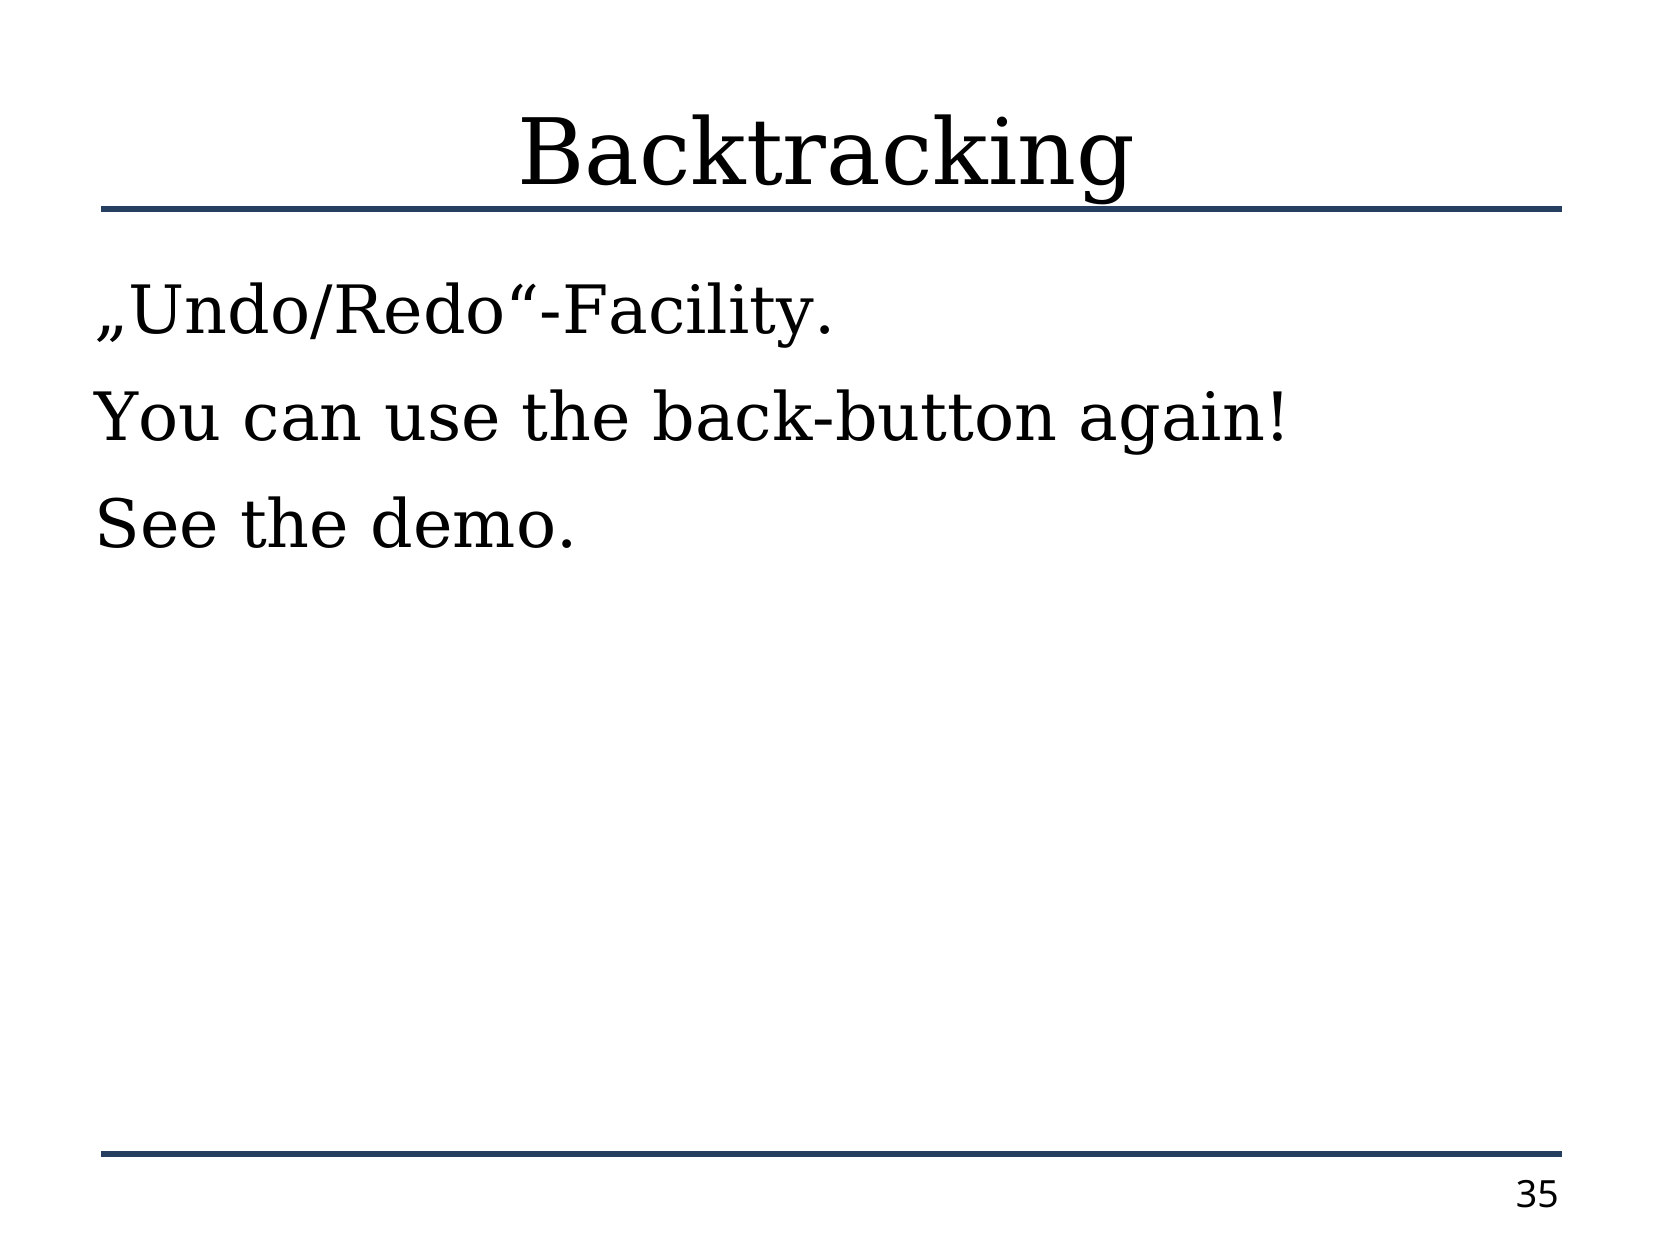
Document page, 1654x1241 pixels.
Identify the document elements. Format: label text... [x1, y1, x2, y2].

list „Undo/Redo“-Facility. You can use the back-button again! See the demo. [76, 271, 1565, 564]
title Backtracking [82, 49, 1571, 257]
